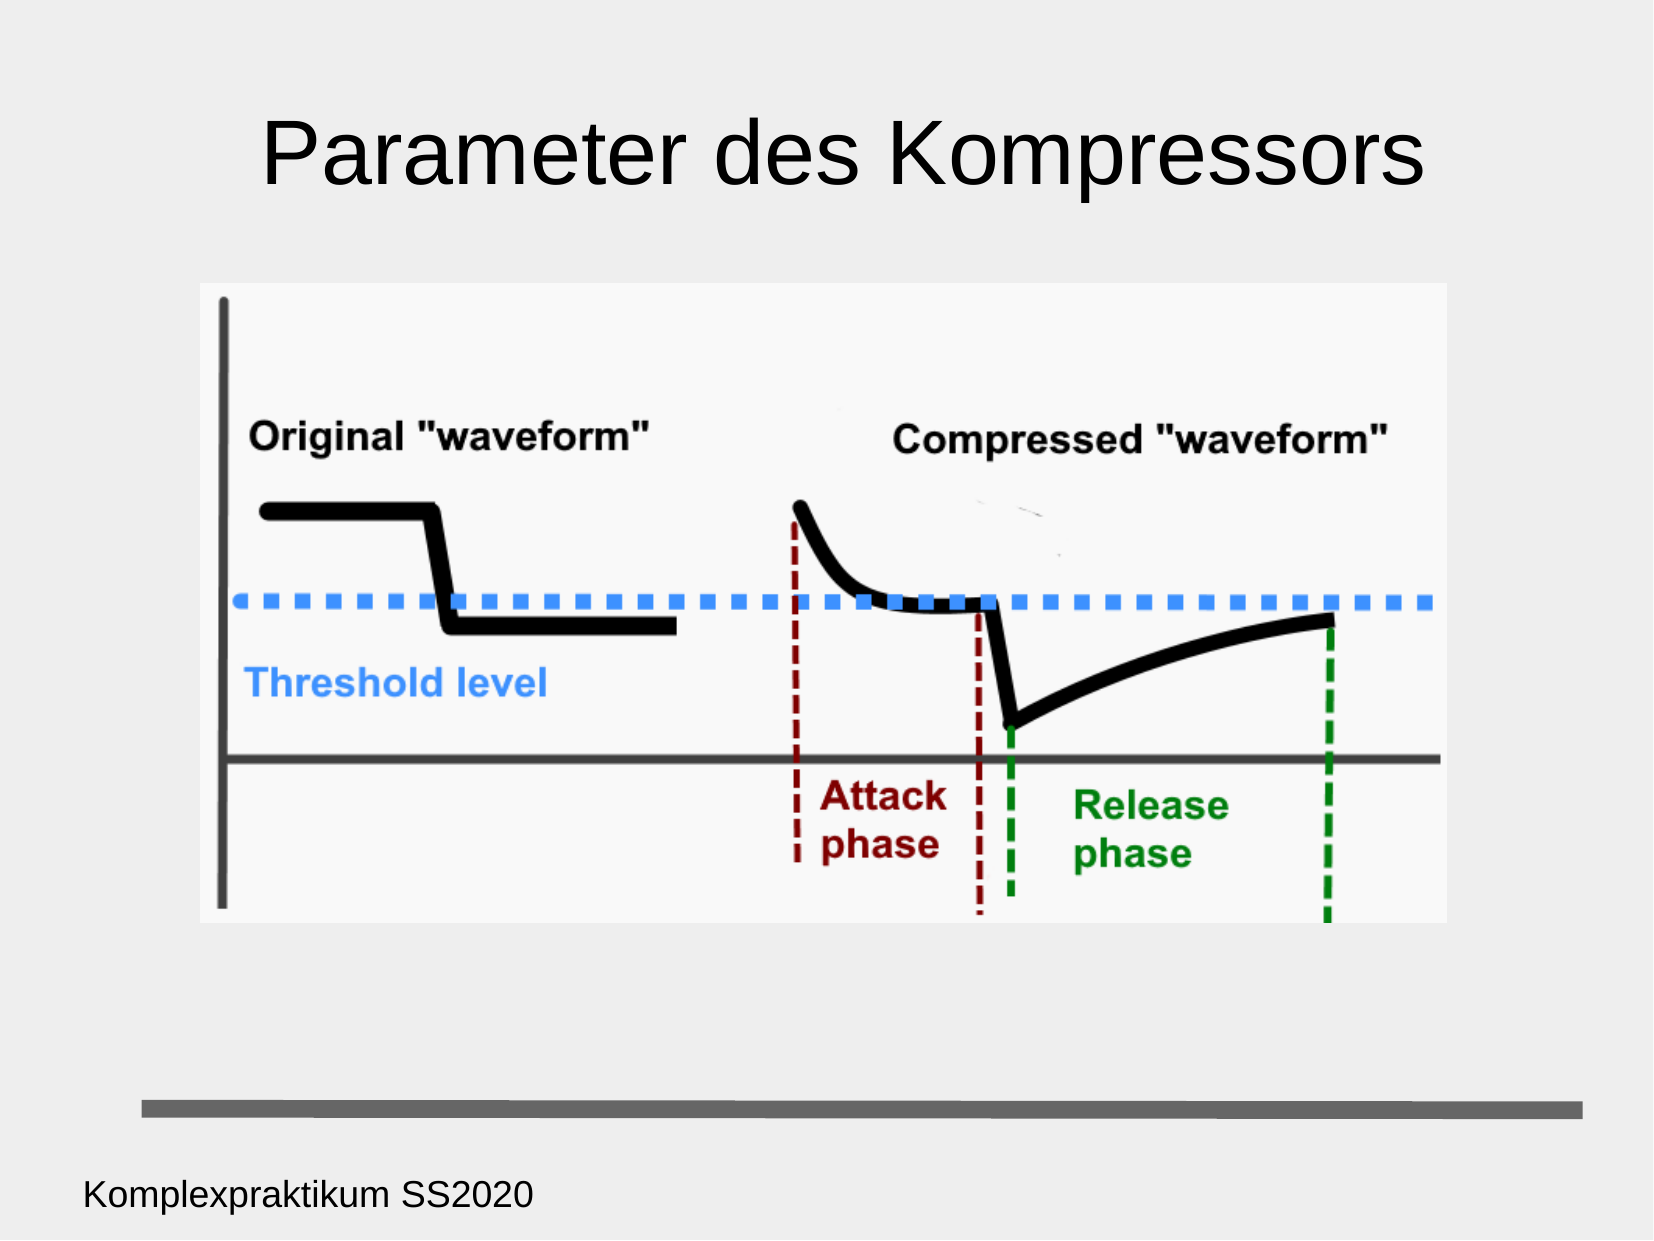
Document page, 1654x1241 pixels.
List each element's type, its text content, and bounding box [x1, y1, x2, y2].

picture [200, 283, 1447, 923]
title Parameter des Kompressors [82, 49, 1571, 257]
text_box Komplexpraktikum SS2020 [59, 1157, 957, 1233]
